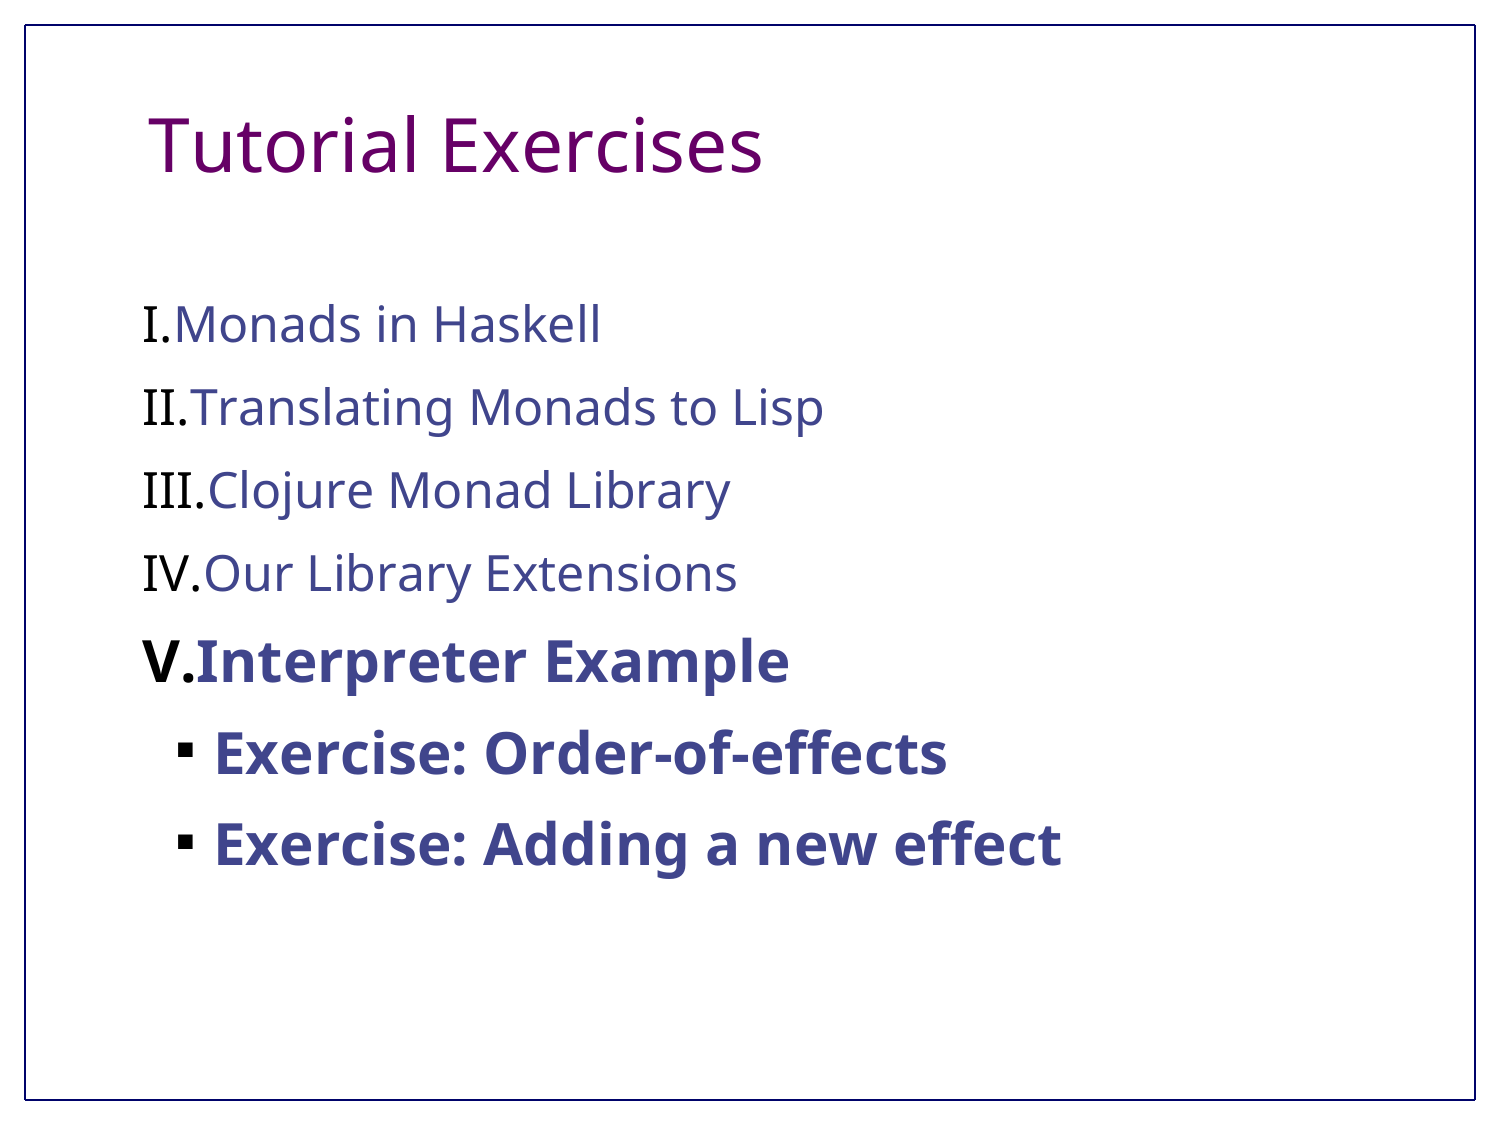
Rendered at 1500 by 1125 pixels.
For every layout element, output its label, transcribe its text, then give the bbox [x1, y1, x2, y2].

list Monads in Haskell Translating Monads to Lisp Clojure Monad Library Our Library Extensions Interpreter Example Exercise: Order-of-effects Exercise: Adding a new effect [142, 289, 1418, 950]
title Tutorial Exercises [148, 49, 1386, 238]
